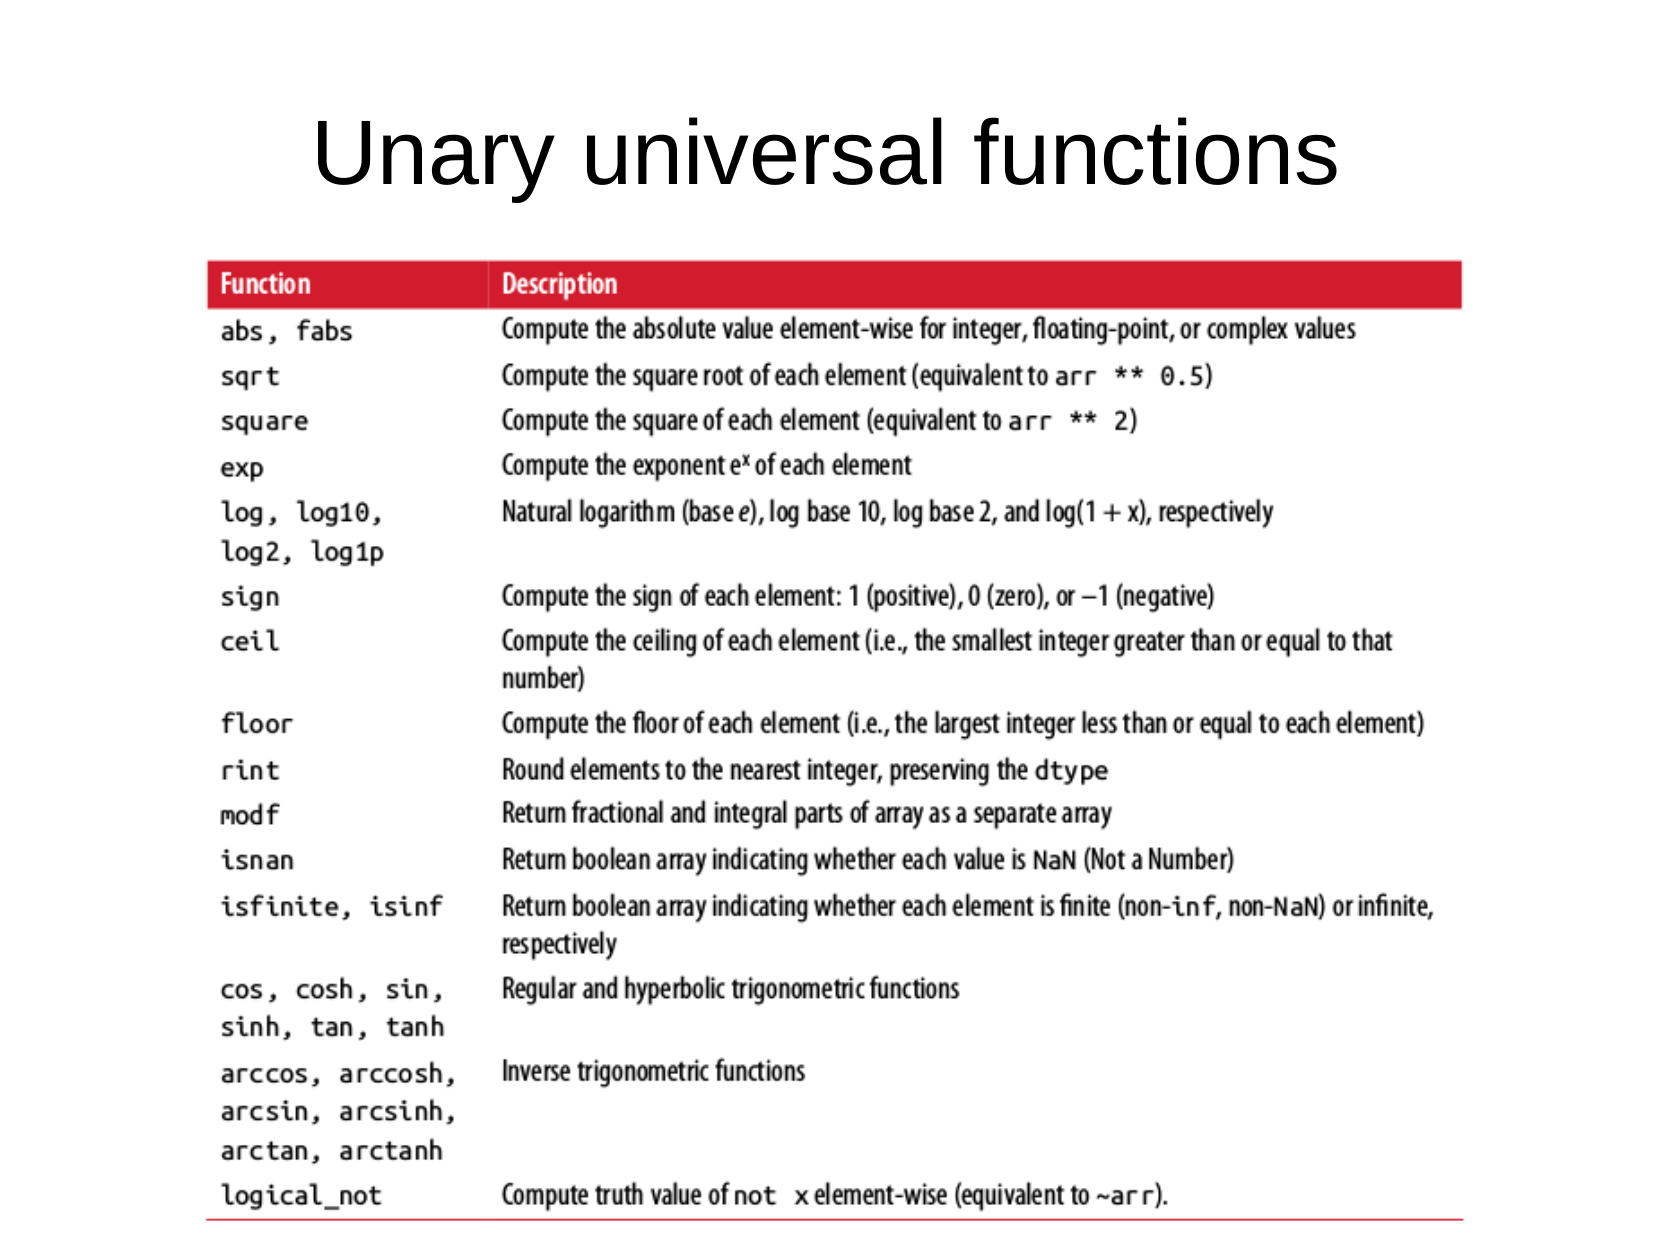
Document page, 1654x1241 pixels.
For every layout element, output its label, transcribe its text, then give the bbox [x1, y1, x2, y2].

picture [201, 251, 1471, 1231]
title Unary universal functions [82, 49, 1571, 257]
